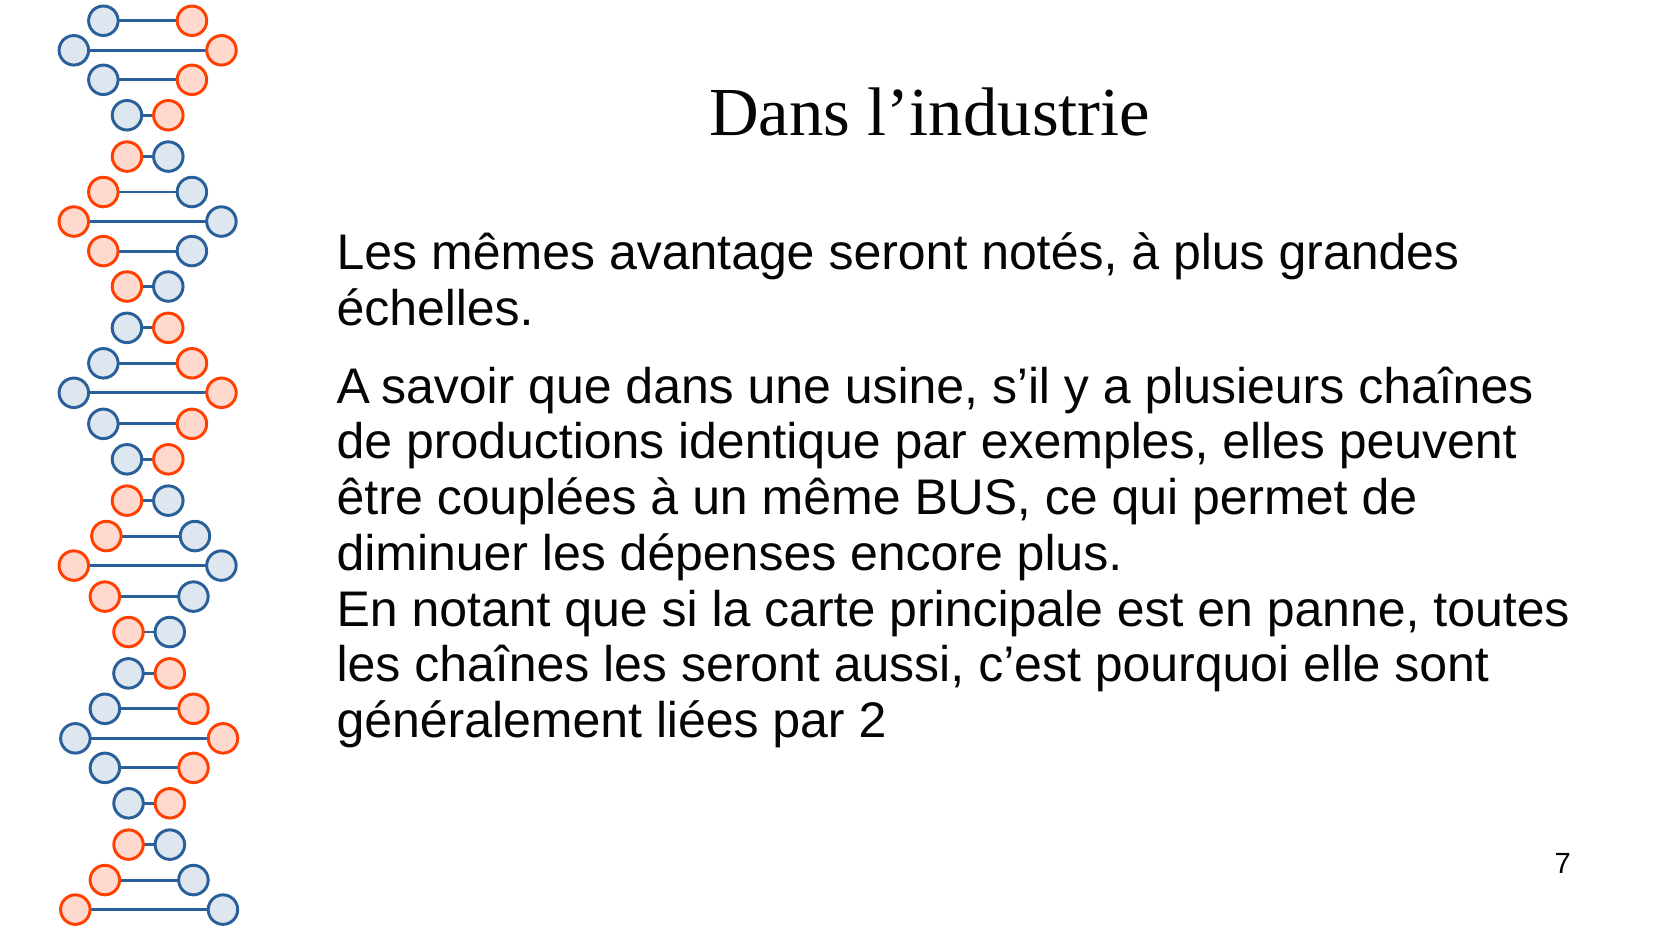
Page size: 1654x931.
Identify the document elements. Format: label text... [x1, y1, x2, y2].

title Dans l’industrie [265, 35, 1595, 189]
list Les mêmes avantage seront notés, à plus grandes échelles. A savoir que dans une usine, s’il y a plusieurs chaînes de productions identique par exemples, elles peuvent être couplées à un même BUS, ce qui permet de diminuer les dépenses encore plus. En notant que si la carte principale est en panne, toutes les chaînes les seront aussi, c’est pourquoi elle sont généralement liées par 2 [265, 224, 1595, 764]
